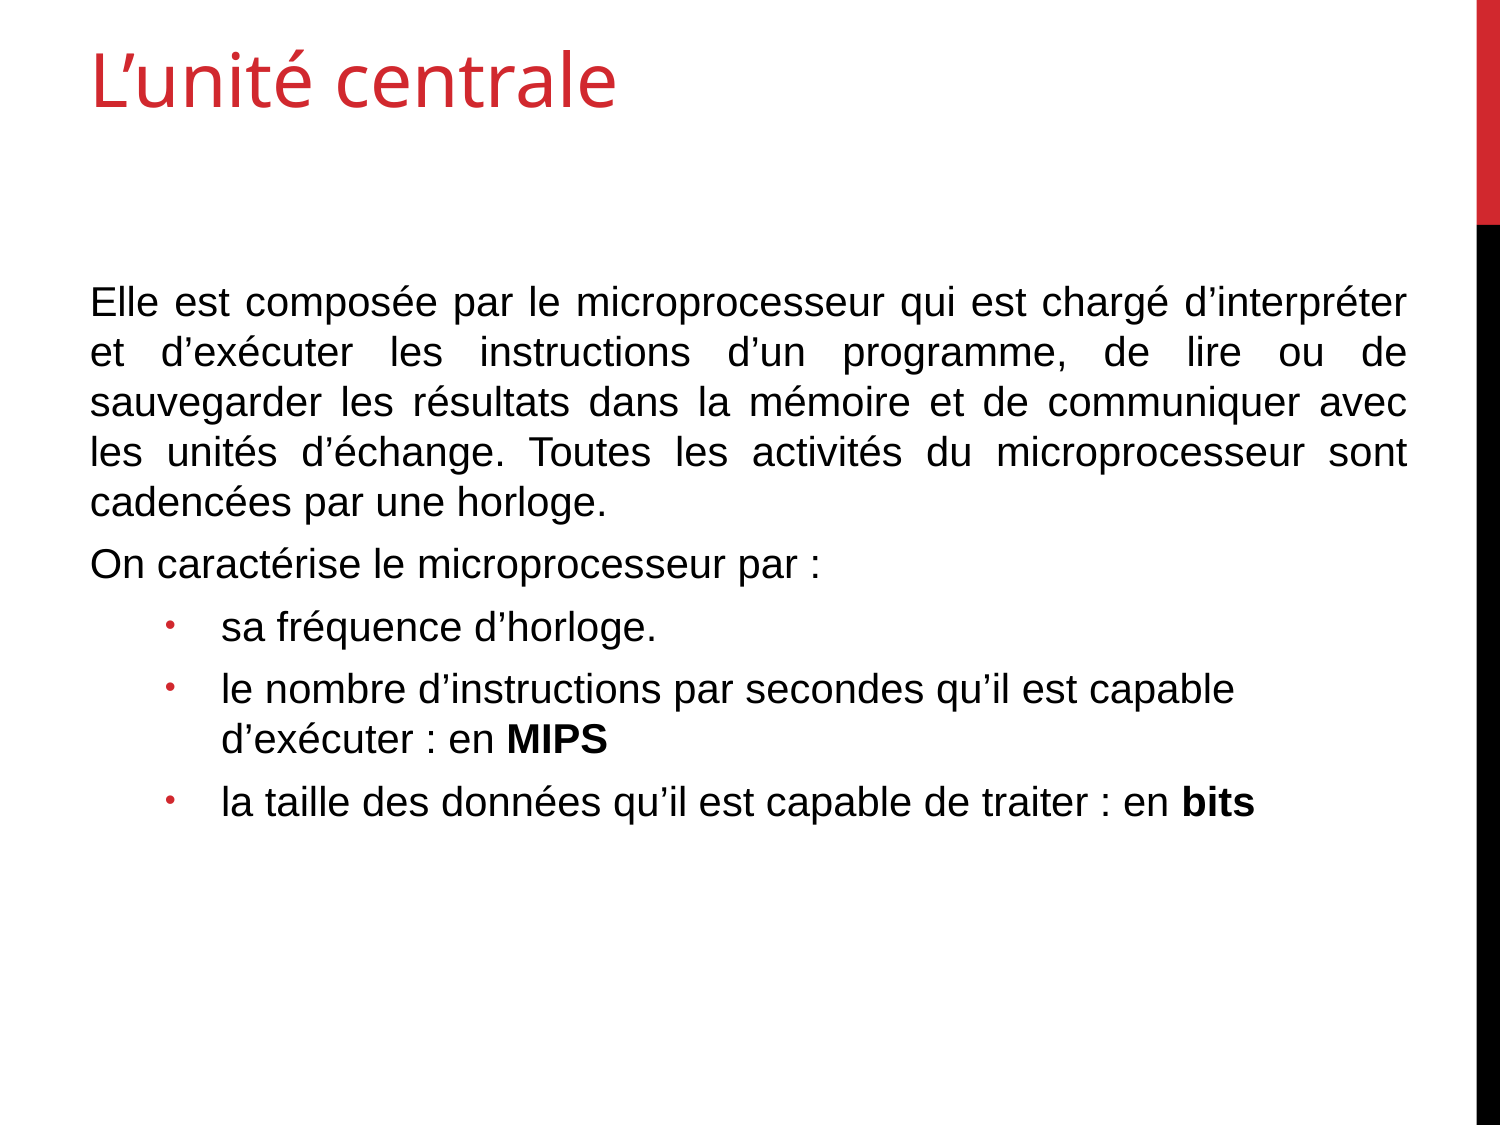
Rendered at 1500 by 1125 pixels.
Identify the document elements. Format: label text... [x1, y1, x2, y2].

list Elle est composée par le microprocesseur qui est chargé d’interpréter et d’exécuter les instructions d’un programme, de lire ou de sauvegarder les résultats dans la mémoire et de communiquer avec les unités d’échange. Toutes les activités du microprocesseur sont cadencées par une horloge. On caractérise le microprocesseur par : sa fréquence d’horloge. le nombre d’instructions par secondes qu’il est capable d’exécuter : en MIPS la taille des données qu’il est capable de traiter : en bits [75, 267, 1424, 1059]
title L’unité centrale [75, 25, 1436, 173]
